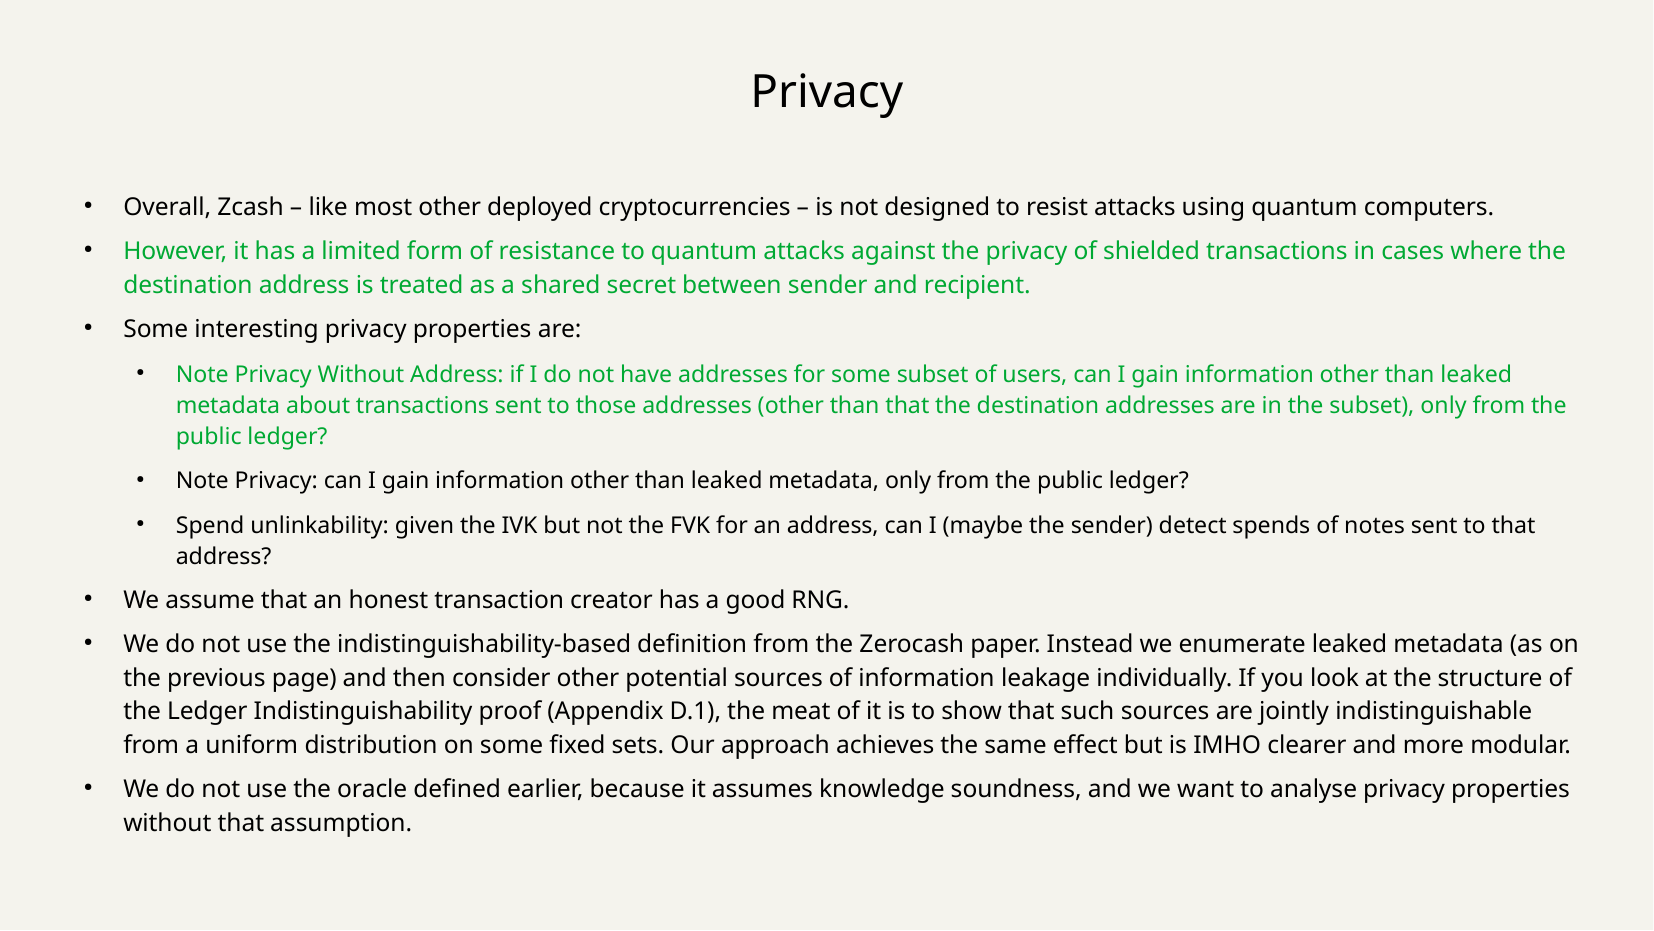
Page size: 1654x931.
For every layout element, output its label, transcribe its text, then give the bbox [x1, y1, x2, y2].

title Privacy [82, 57, 1571, 121]
list Overall, Zcash – like most other deployed cryptocurrencies – is not designed to resist attacks using quantum computers. However, it has a limited form of resistance to quantum attacks against the privacy of shielded transactions in cases where the destination address is treated as a shared secret between sender and recipient. Some interesting privacy properties are: Note Privacy Without Address: if I do not have addresses for some subset of users, can I gain information other than leaked metadata about transactions sent to those addresses (other than that the destination addresses are in the subset), only from the public ledger? Note Privacy: can I gain information other than leaked metadata, only from the public ledger? Spend unlinkability: given the IVK but not the FVK for an address, can I (maybe the sender) detect spends of notes sent to that address? We assume that an honest transaction creator has a good RNG. We do not use the indistinguishability-based definition from the Zerocash paper. Instead we enumerate leaked metadata (as on the previous page) and then consider other potential sources of information leakage individually. If you look at the structure of the Ledger Indistinguishability proof (Appendix D.1), the meat of it is to show that such sources are jointly indistinguishable from a uniform distribution on some fixed sets. Our approach achieves the same effect but is IMHO clearer and more modular. We do not use the oracle defined earlier, because it assumes knowledge soundness, and we want to analyse privacy properties without that assumption. [70, 188, 1595, 839]
